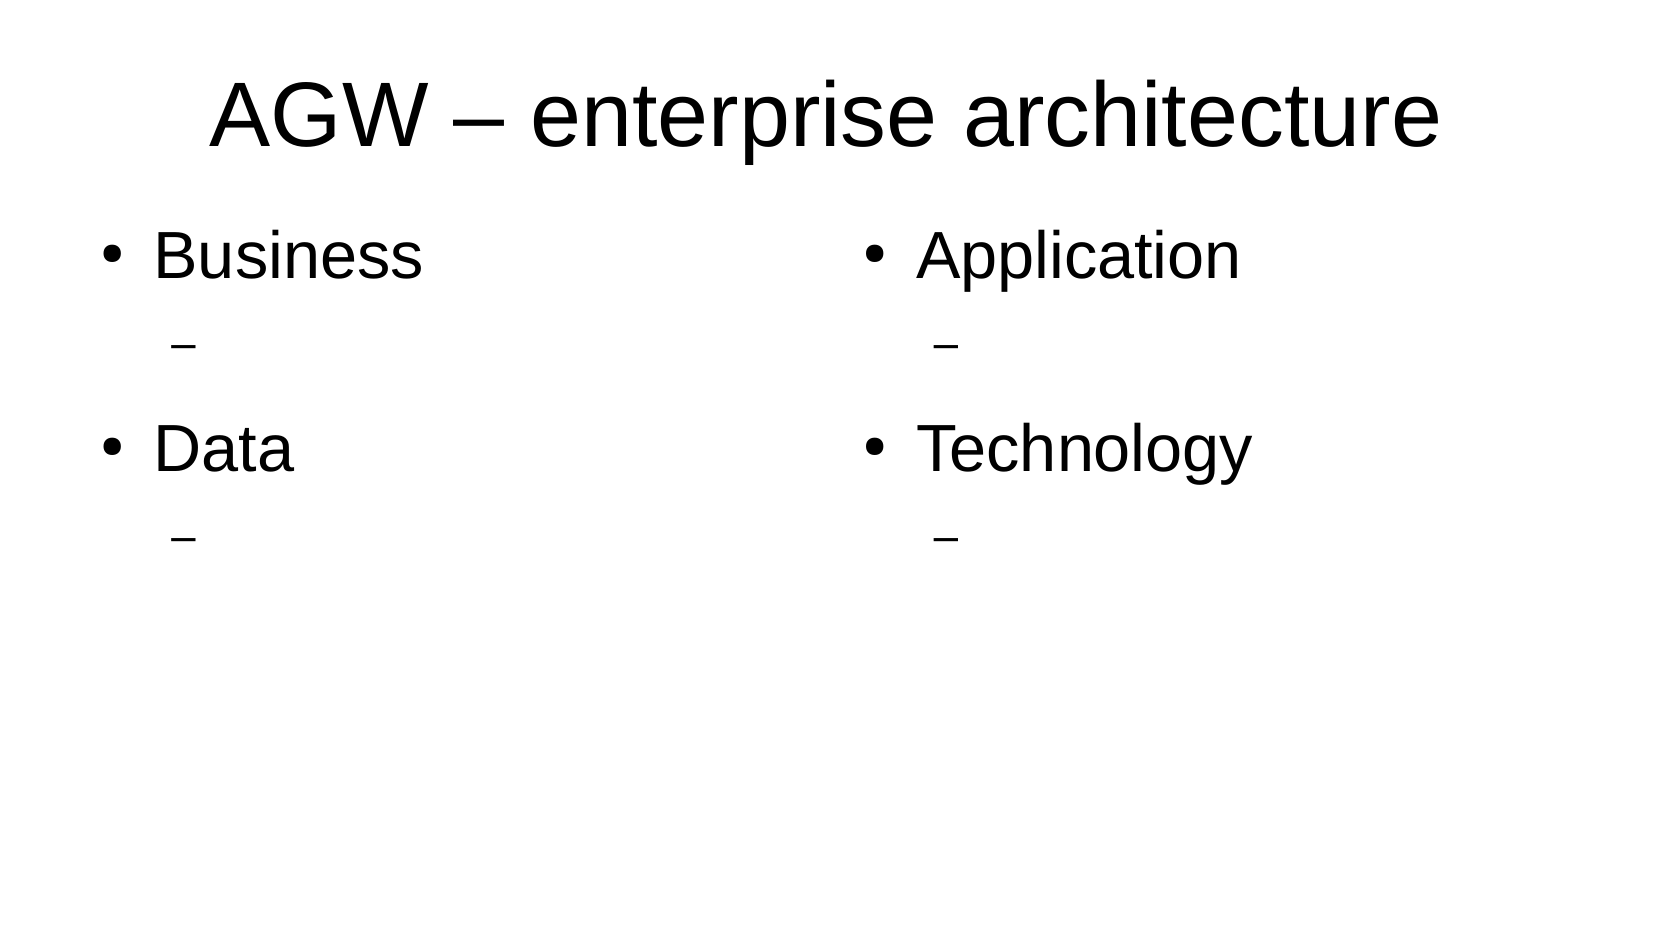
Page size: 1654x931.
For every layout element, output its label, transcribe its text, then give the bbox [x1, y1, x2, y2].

title AGW – enterprise architecture [82, 37, 1571, 193]
list Application Technology [845, 217, 1572, 758]
list Business Data [82, 217, 809, 758]
